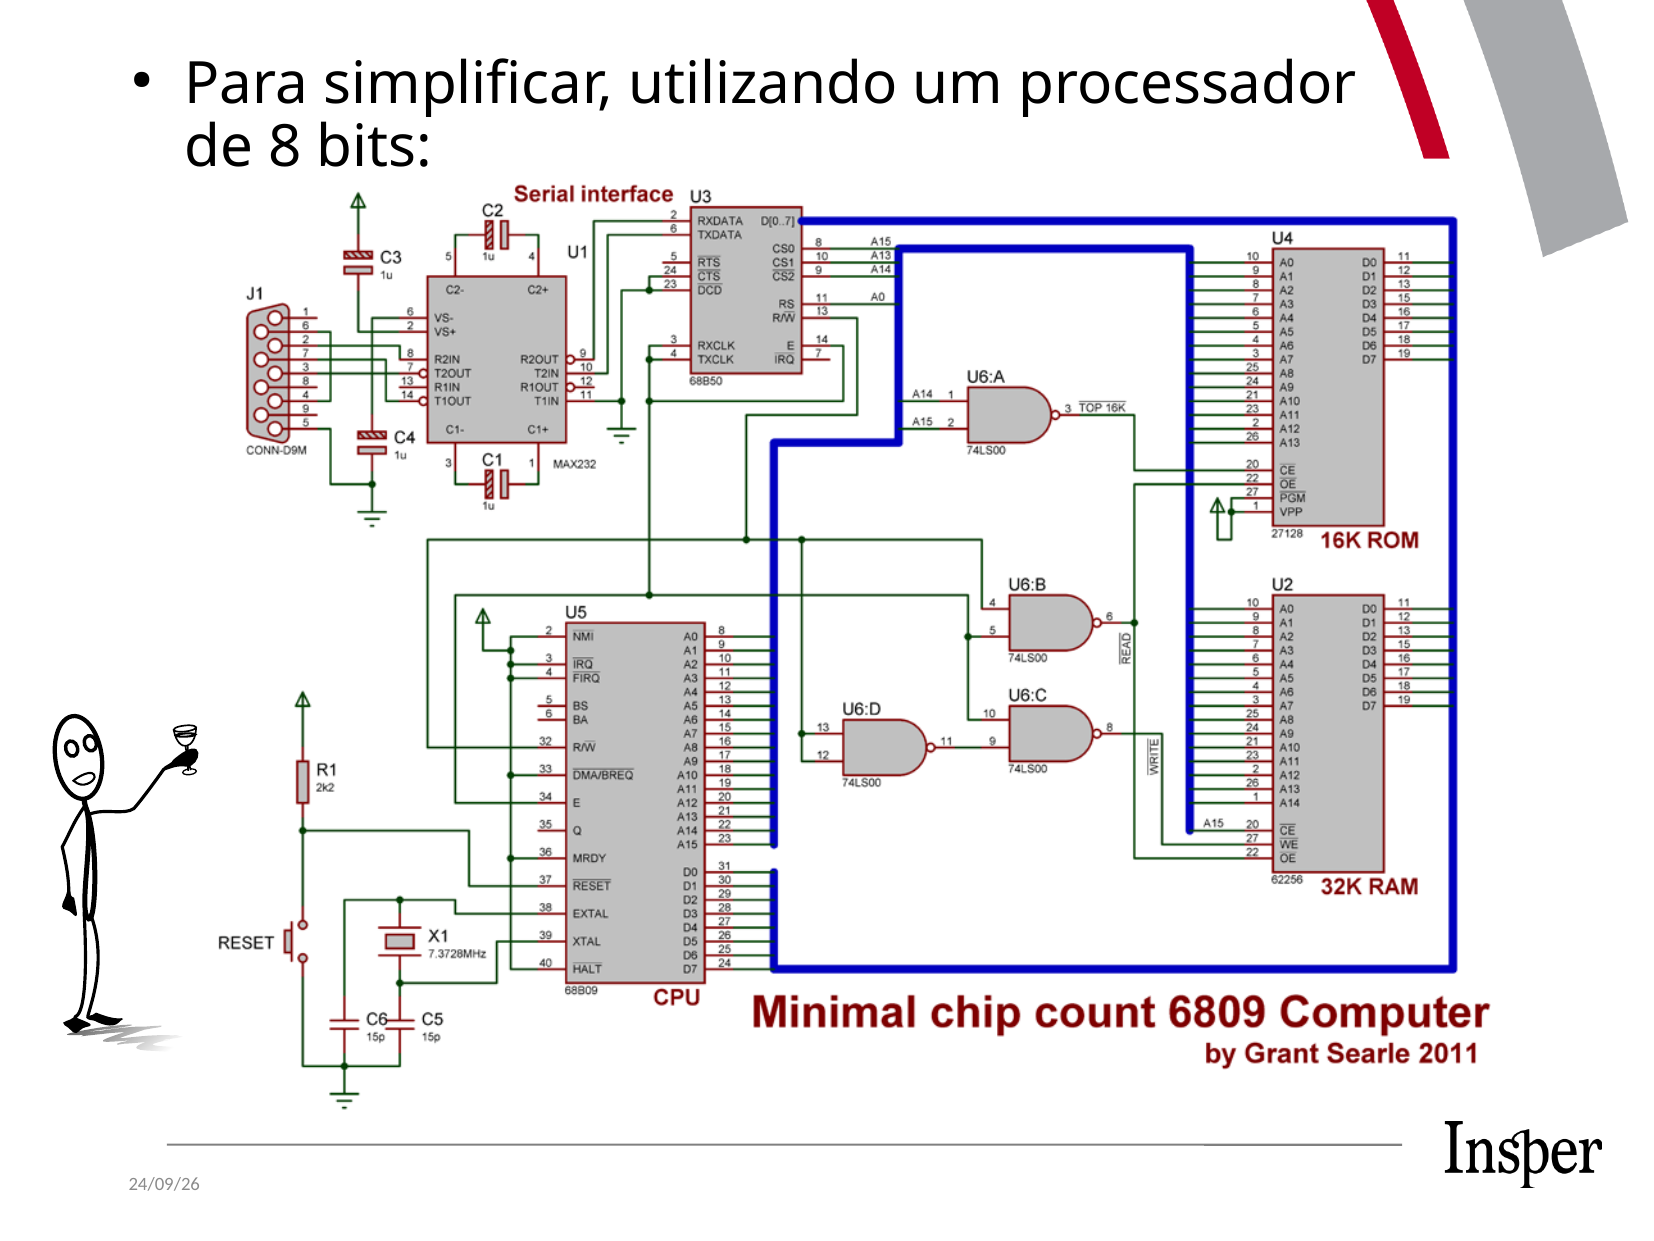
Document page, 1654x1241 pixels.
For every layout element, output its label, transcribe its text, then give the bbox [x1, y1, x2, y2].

picture [52, 713, 199, 1053]
list Para simplificar, utilizando um processador de 8 bits: [113, 53, 1540, 1134]
